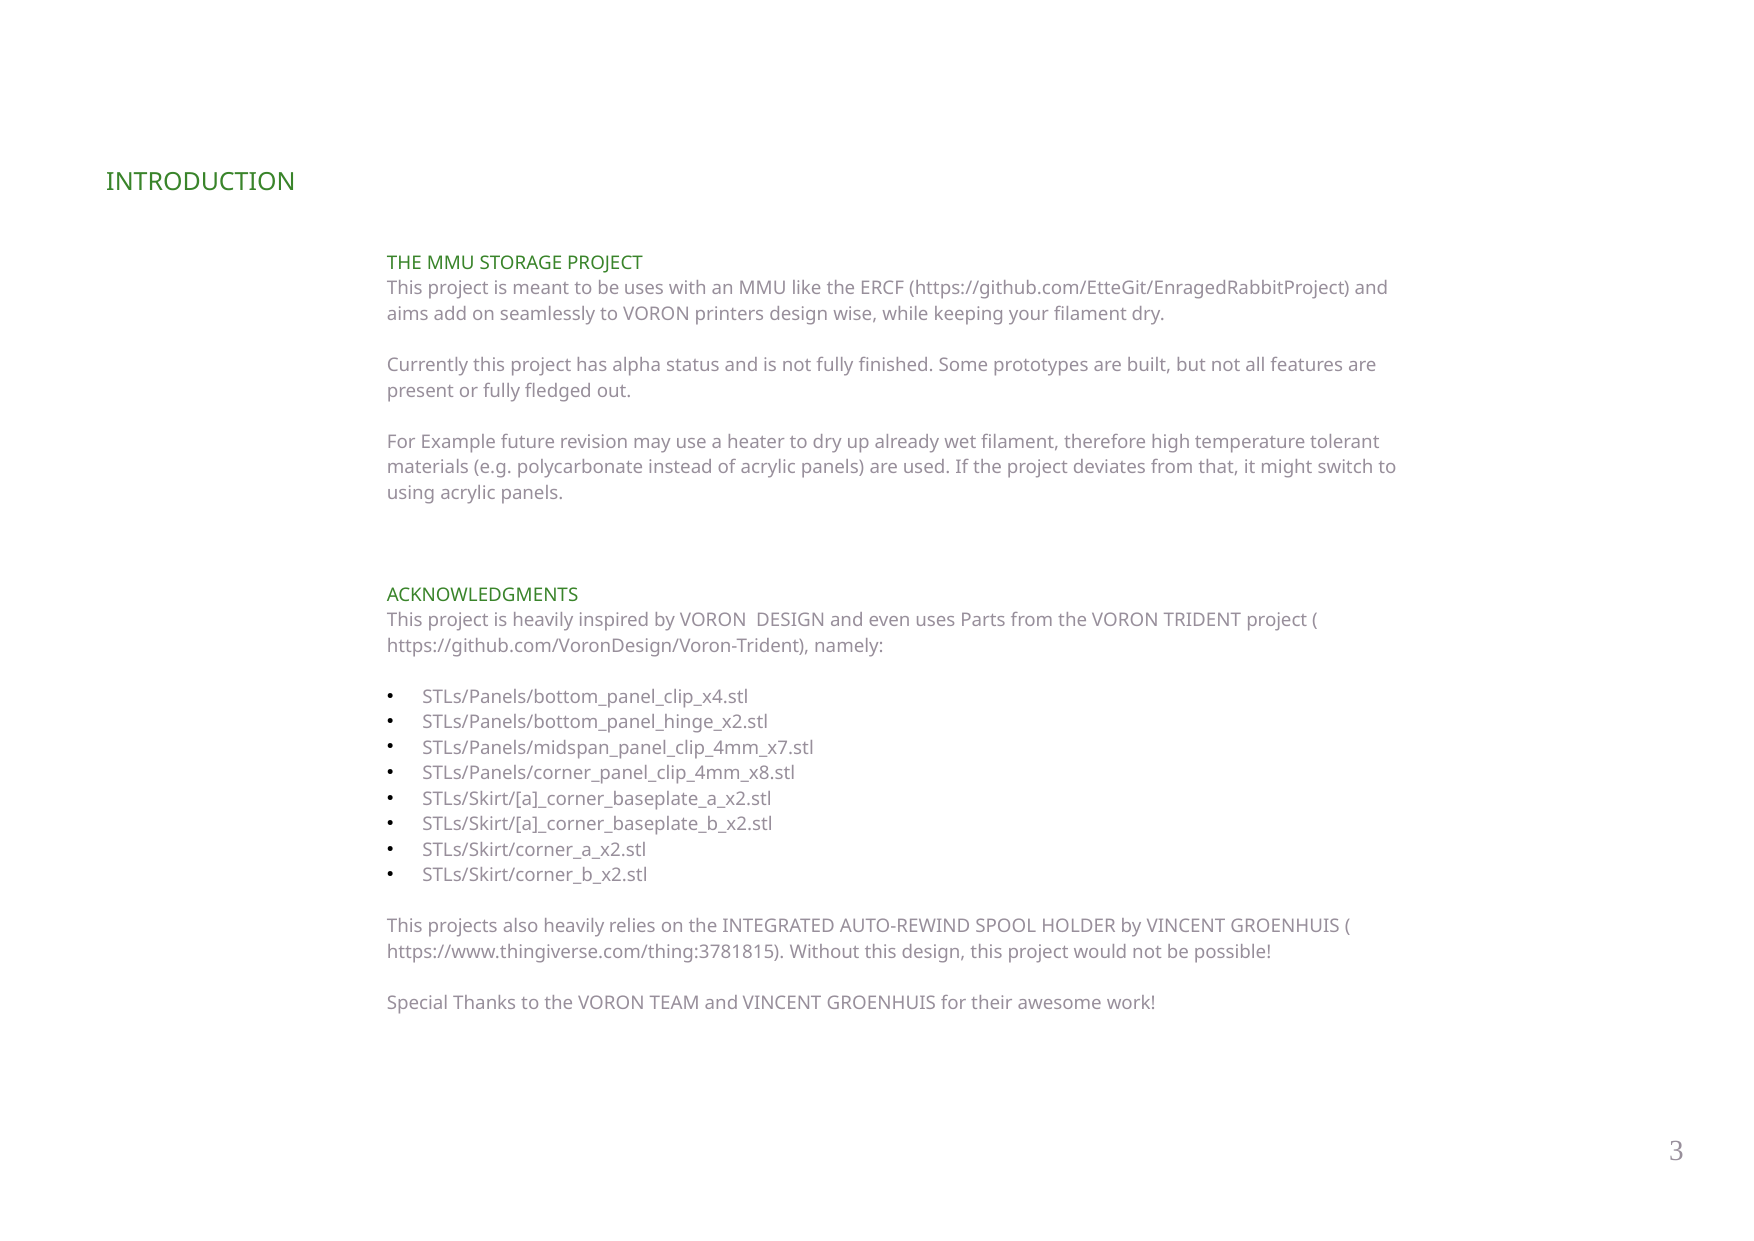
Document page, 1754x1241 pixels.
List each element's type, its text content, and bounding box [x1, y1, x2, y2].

text_box THE MMU STORAGE PROJECT This project is meant to be uses with an MMU like the ERCF (https://github.com/EtteGit/EnragedRabbitProject) and aims add on seamlessly to VORON printers design wise, while keeping your filament dry. Currently this project has alpha status and is not fully finished. Some prototypes are built, but not all features are present or fully fledged out. For Example future revision may use a heater to dry up already wet filament, therefore high temperature tolerant materials (e.g. polycarbonate instead of acrylic panels) are used. If the project deviates from that, it might switch to using acrylic panels. ACKNOWLEDGMENTS This project is heavily inspired by VORON DESIGN and even uses Parts from the VORON TRIDENT project (https://github.com/VoronDesign/Voron-Trident), namely: STLs/Panels/bottom_panel_clip_x4.stl STLs/Panels/bottom_panel_hinge_x2.stl STLs/Panels/midspan_panel_clip_4mm_x7.stl STLs/Panels/corner_panel_clip_4mm_x8.stl STLs/Skirt/[a]_corner_baseplate_a_x2.stl STLs/Skirt/[a]_corner_baseplate_b_x2.stl STLs/Skirt/corner_a_x2.stl STLs/Skirt/corner_b_x2.stl This projects also heavily relies on the INTEGRATED AUTO-REWIND SPOOL HOLDER by VINCENT GROENHUIS (https://www.thingiverse.com/thing:3781815). Without this design, this project would not be possible! Special Thanks to the VORON TEAM and VINCENT GROENHUIS for their awesome work! [372, 242, 1447, 1063]
text_box INTRODUCTION [91, 156, 668, 206]
